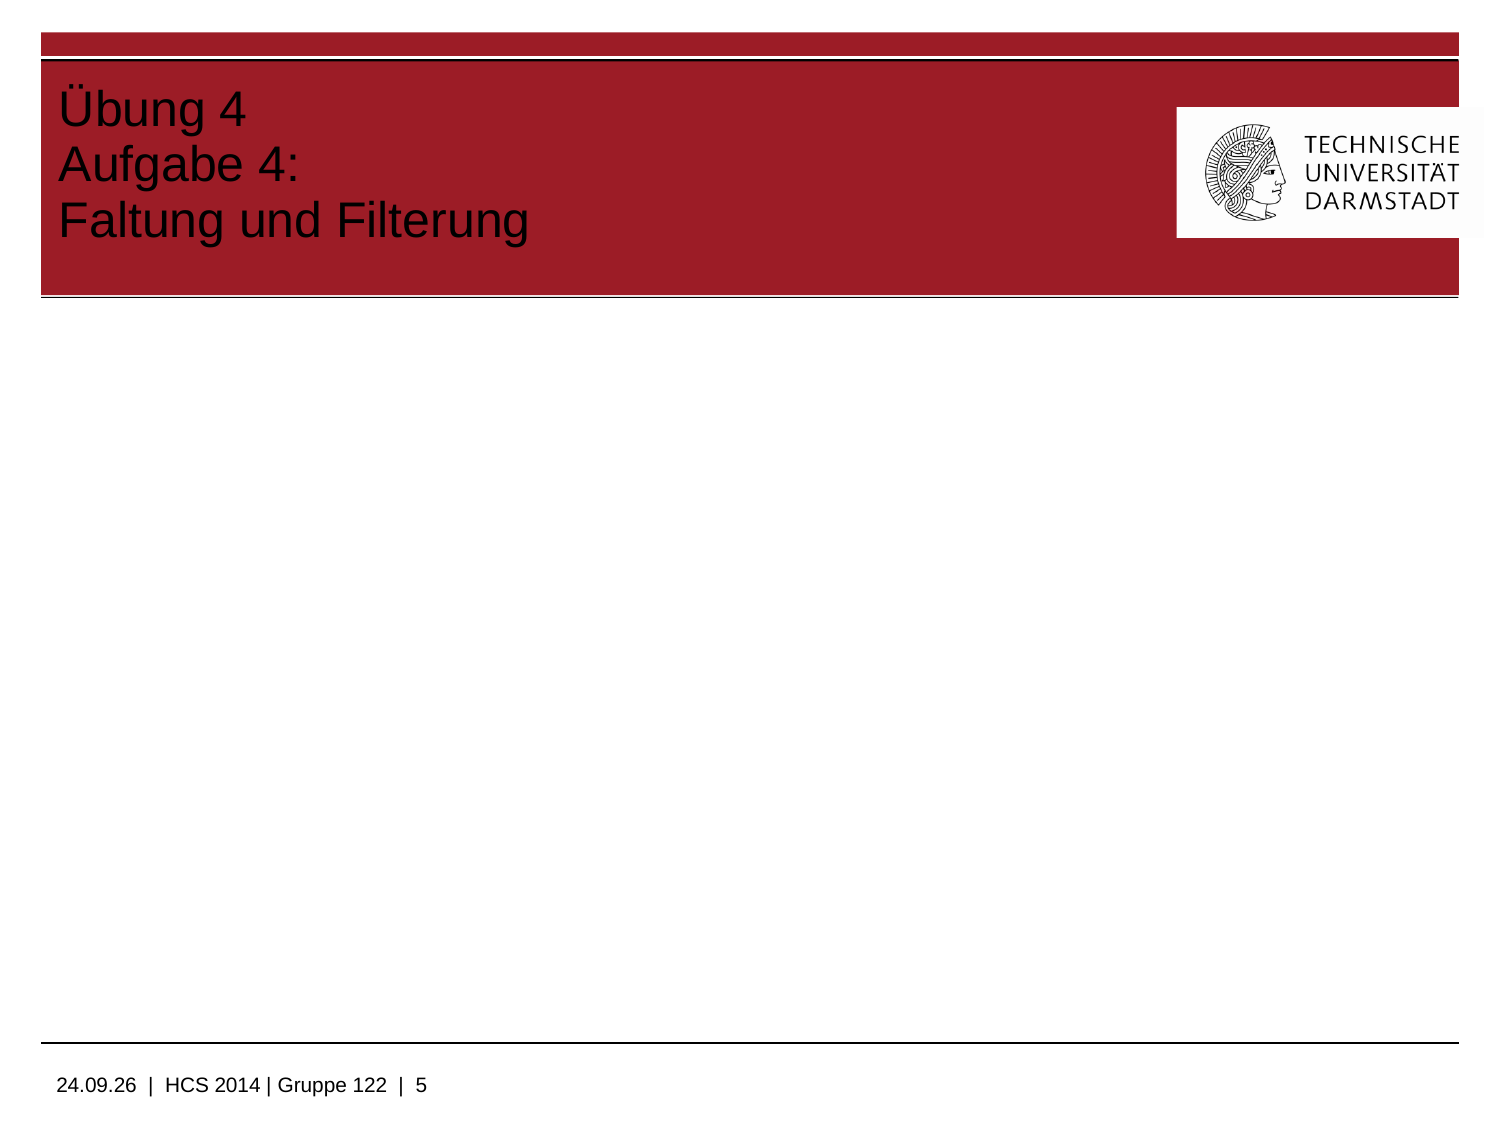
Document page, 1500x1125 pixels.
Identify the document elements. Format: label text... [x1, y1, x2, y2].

picture [1176, 107, 1484, 238]
title Übung 4 Aufgabe 4: Faltung und Filterung [59, 80, 1149, 249]
